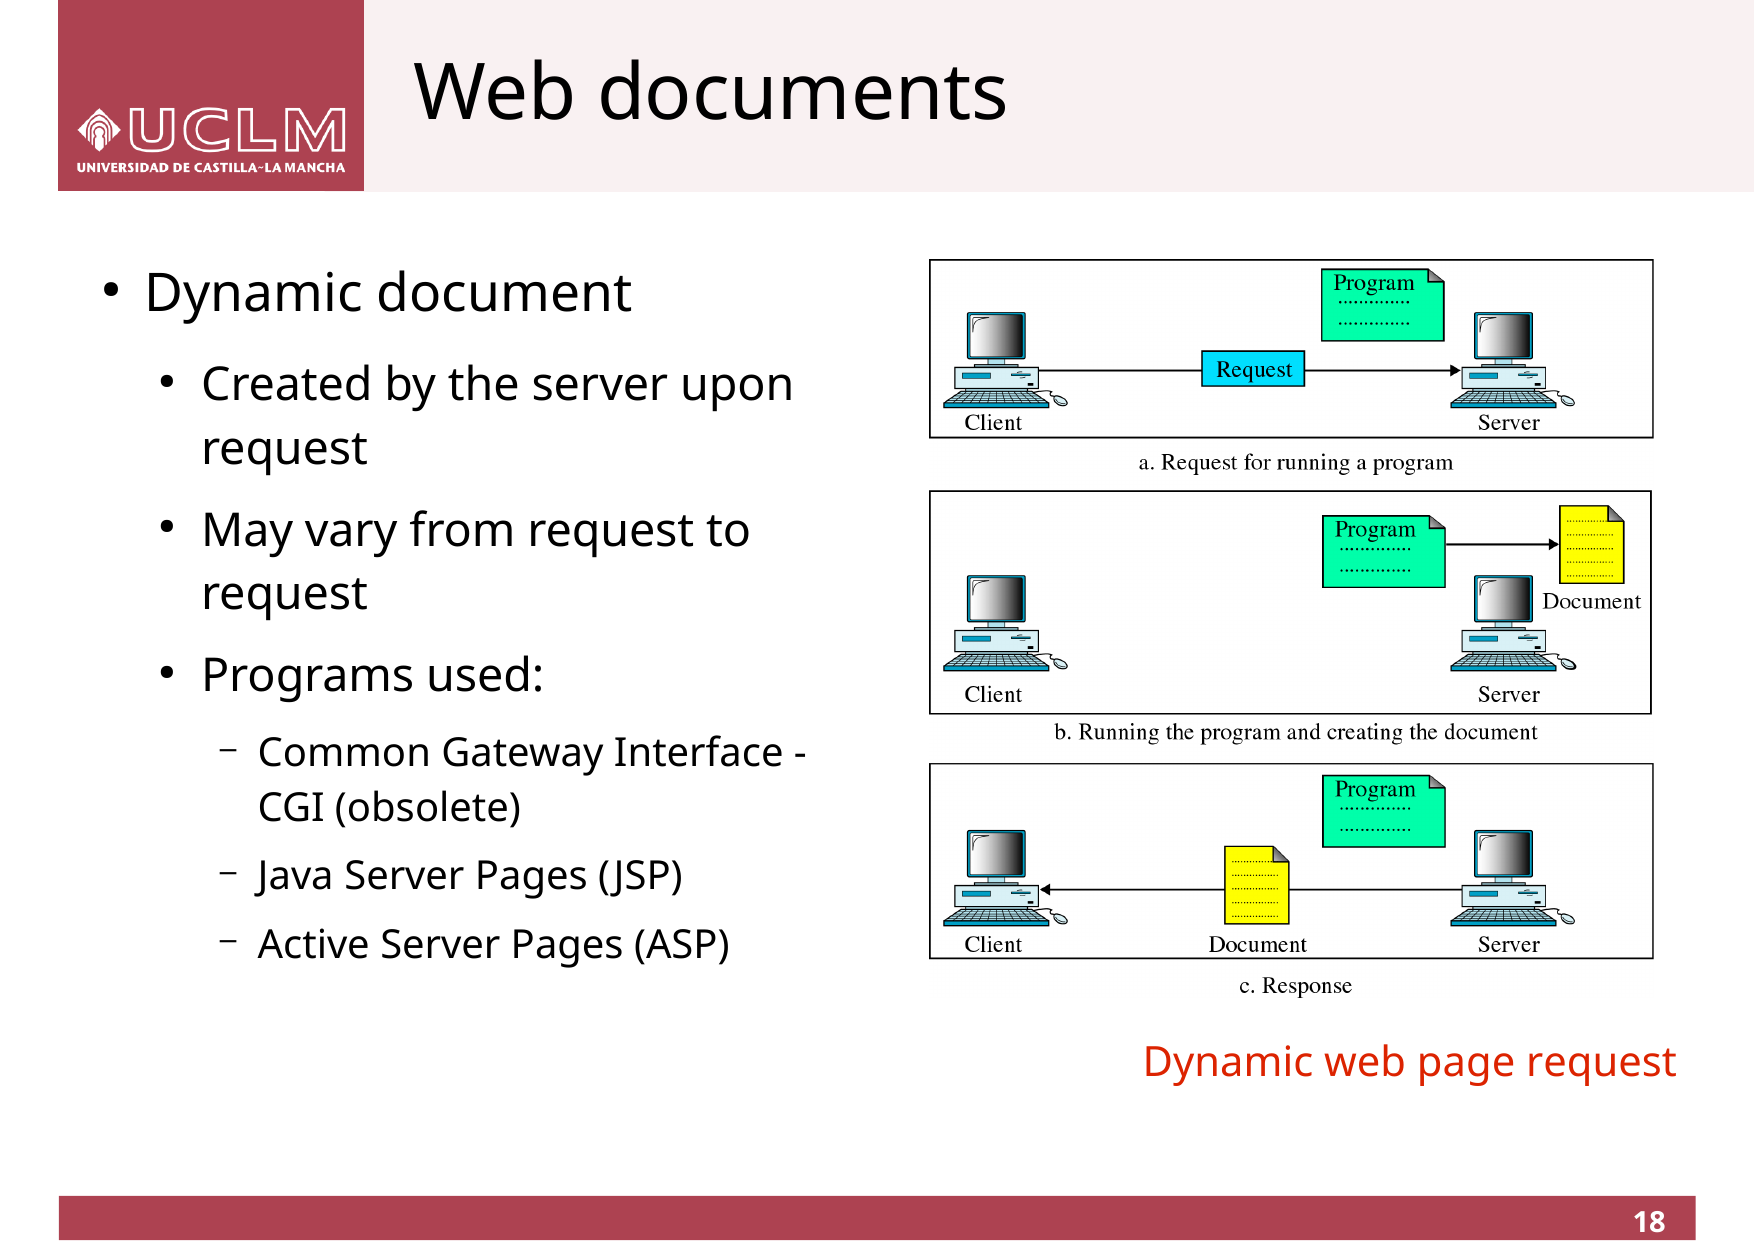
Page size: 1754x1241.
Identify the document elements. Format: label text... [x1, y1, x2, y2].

title Web documents [413, 0, 1667, 198]
text_box Dynamic web page request [1127, 1027, 1652, 1093]
picture [929, 259, 1654, 999]
picture [58, 0, 364, 191]
list Dynamic document Created by the server upon request May vary from request to request Programs used: Common Gateway Interface - CGI (obsolete) Java Server Pages (JSP) Active Server Pages (ASP) [87, 254, 858, 974]
